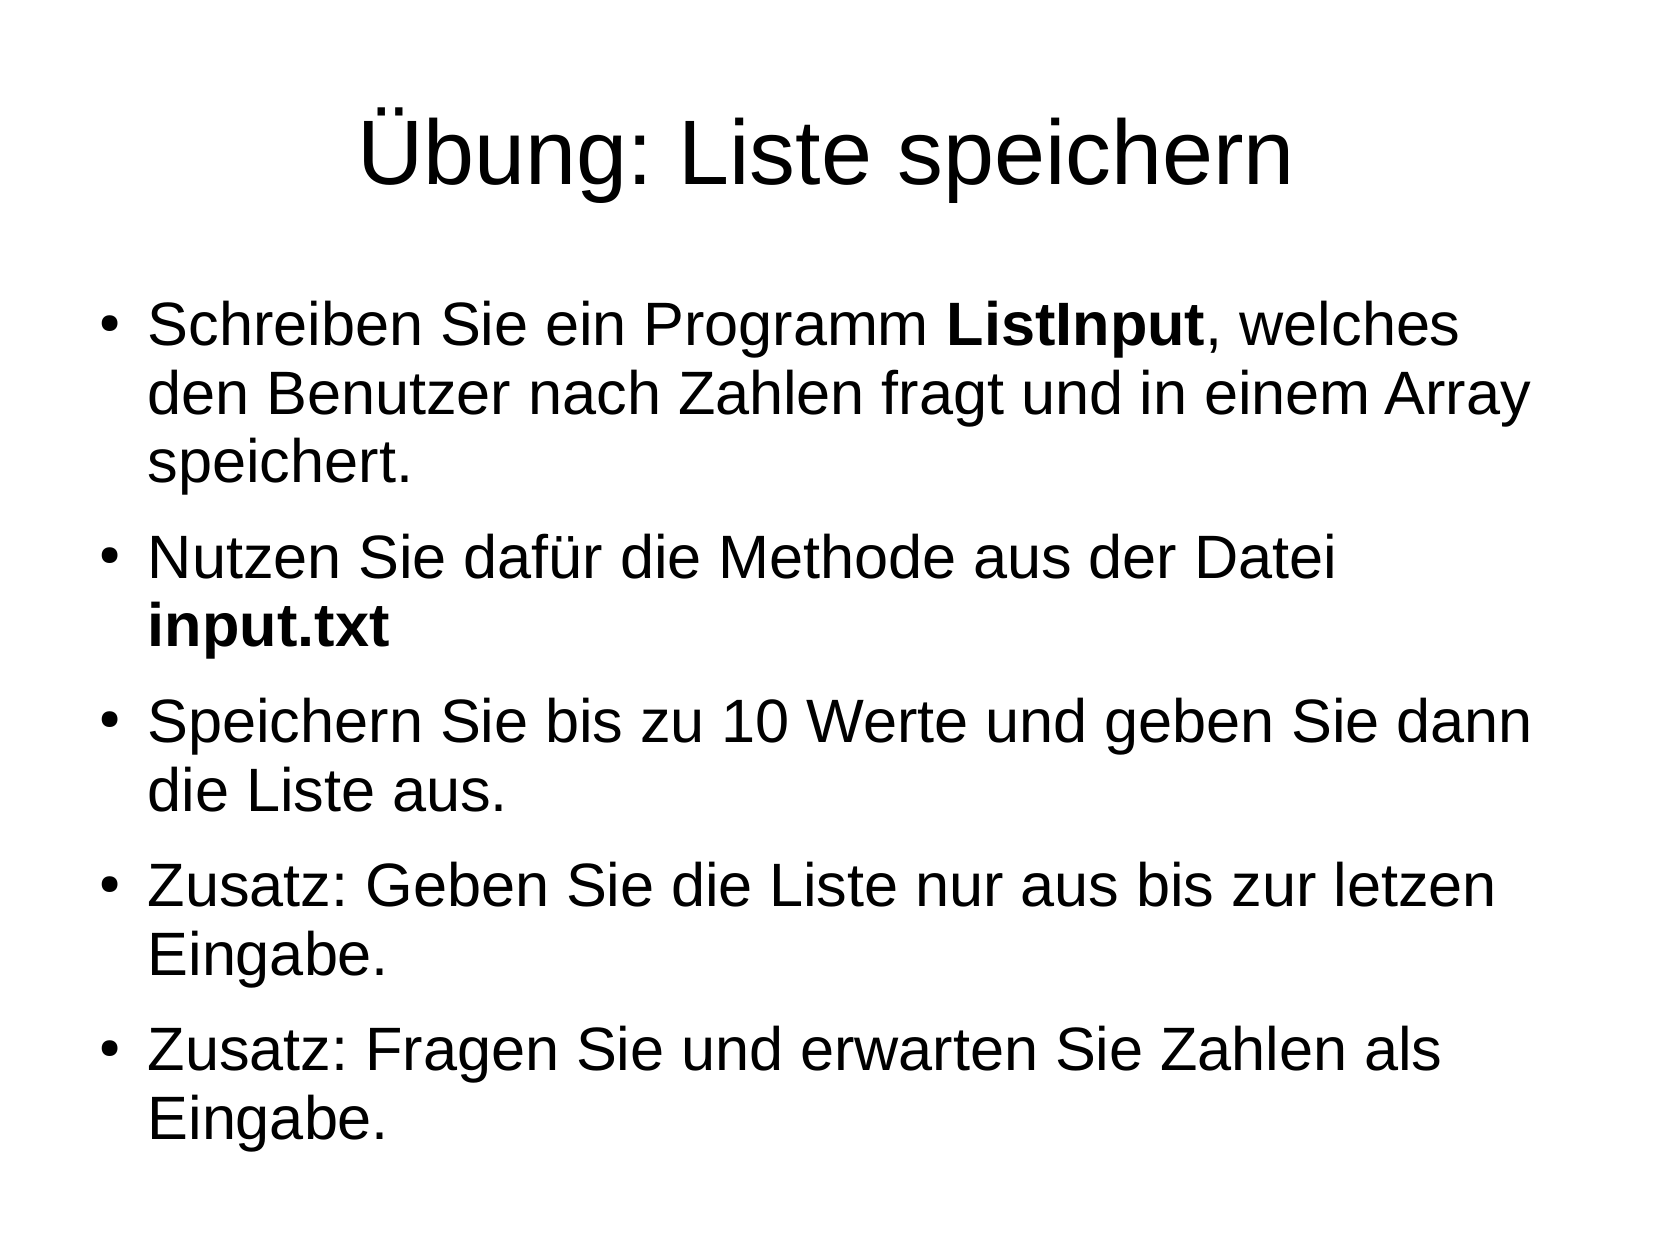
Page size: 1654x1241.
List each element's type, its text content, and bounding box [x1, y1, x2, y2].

title Übung: Liste speichern [82, 49, 1571, 257]
list Schreiben Sie ein Programm ListInput, welches den Benutzer nach Zahlen fragt und in einem Array speichert. Nutzen Sie dafür die Methode aus der Datei input.txt Speichern Sie bis zu 10 Werte und geben Sie dann die Liste aus. Zusatz: Geben Sie die Liste nur aus bis zur letzen Eingabe. Zusatz: Fragen Sie und erwarten Sie Zahlen als Eingabe. [82, 290, 1571, 1156]
